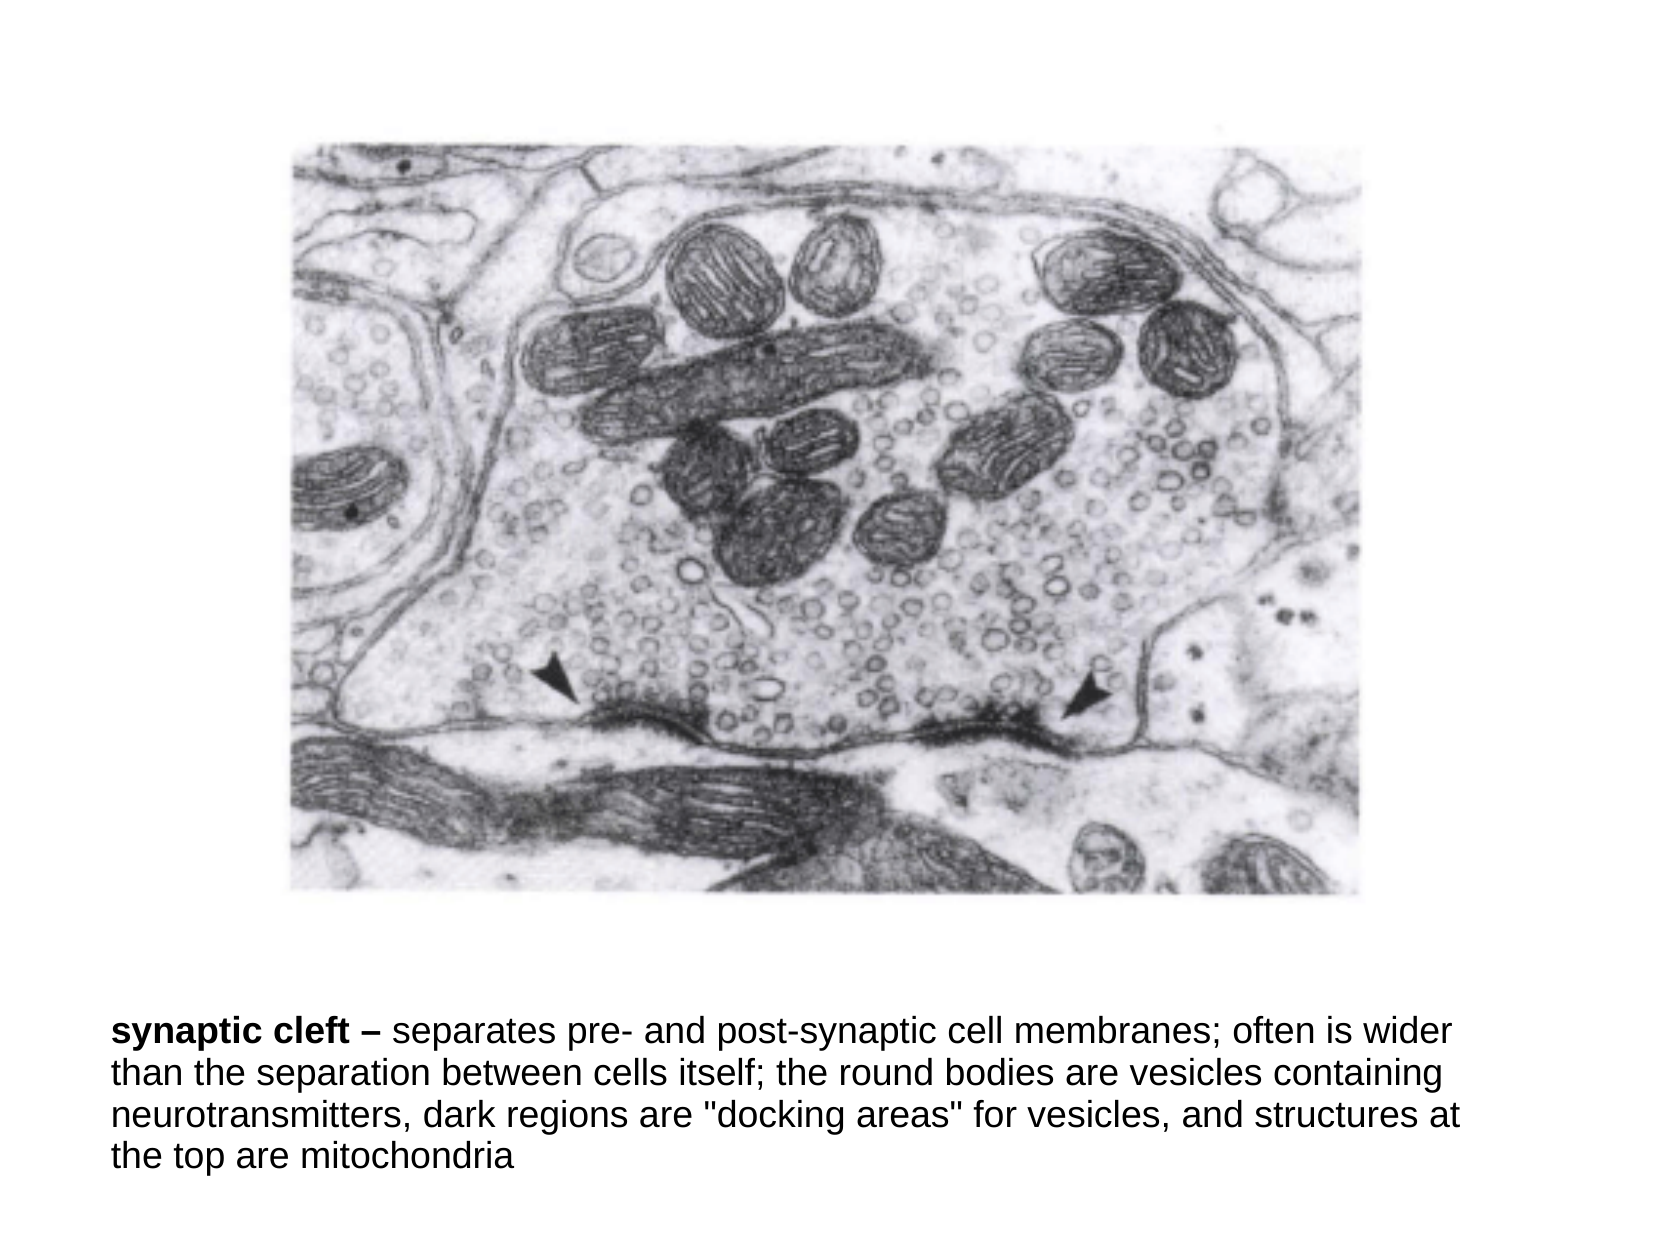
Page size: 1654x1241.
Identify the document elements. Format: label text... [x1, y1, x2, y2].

picture [268, 120, 1401, 916]
text_box synaptic cleft – separates pre- and post-synaptic cell membranes; often is wider than the separation between cells itself; the round bodies are vesicles containing neurotransmitters, dark regions are "docking areas" for vesicles, and structures at the top are mitochondria [96, 1001, 1537, 1185]
